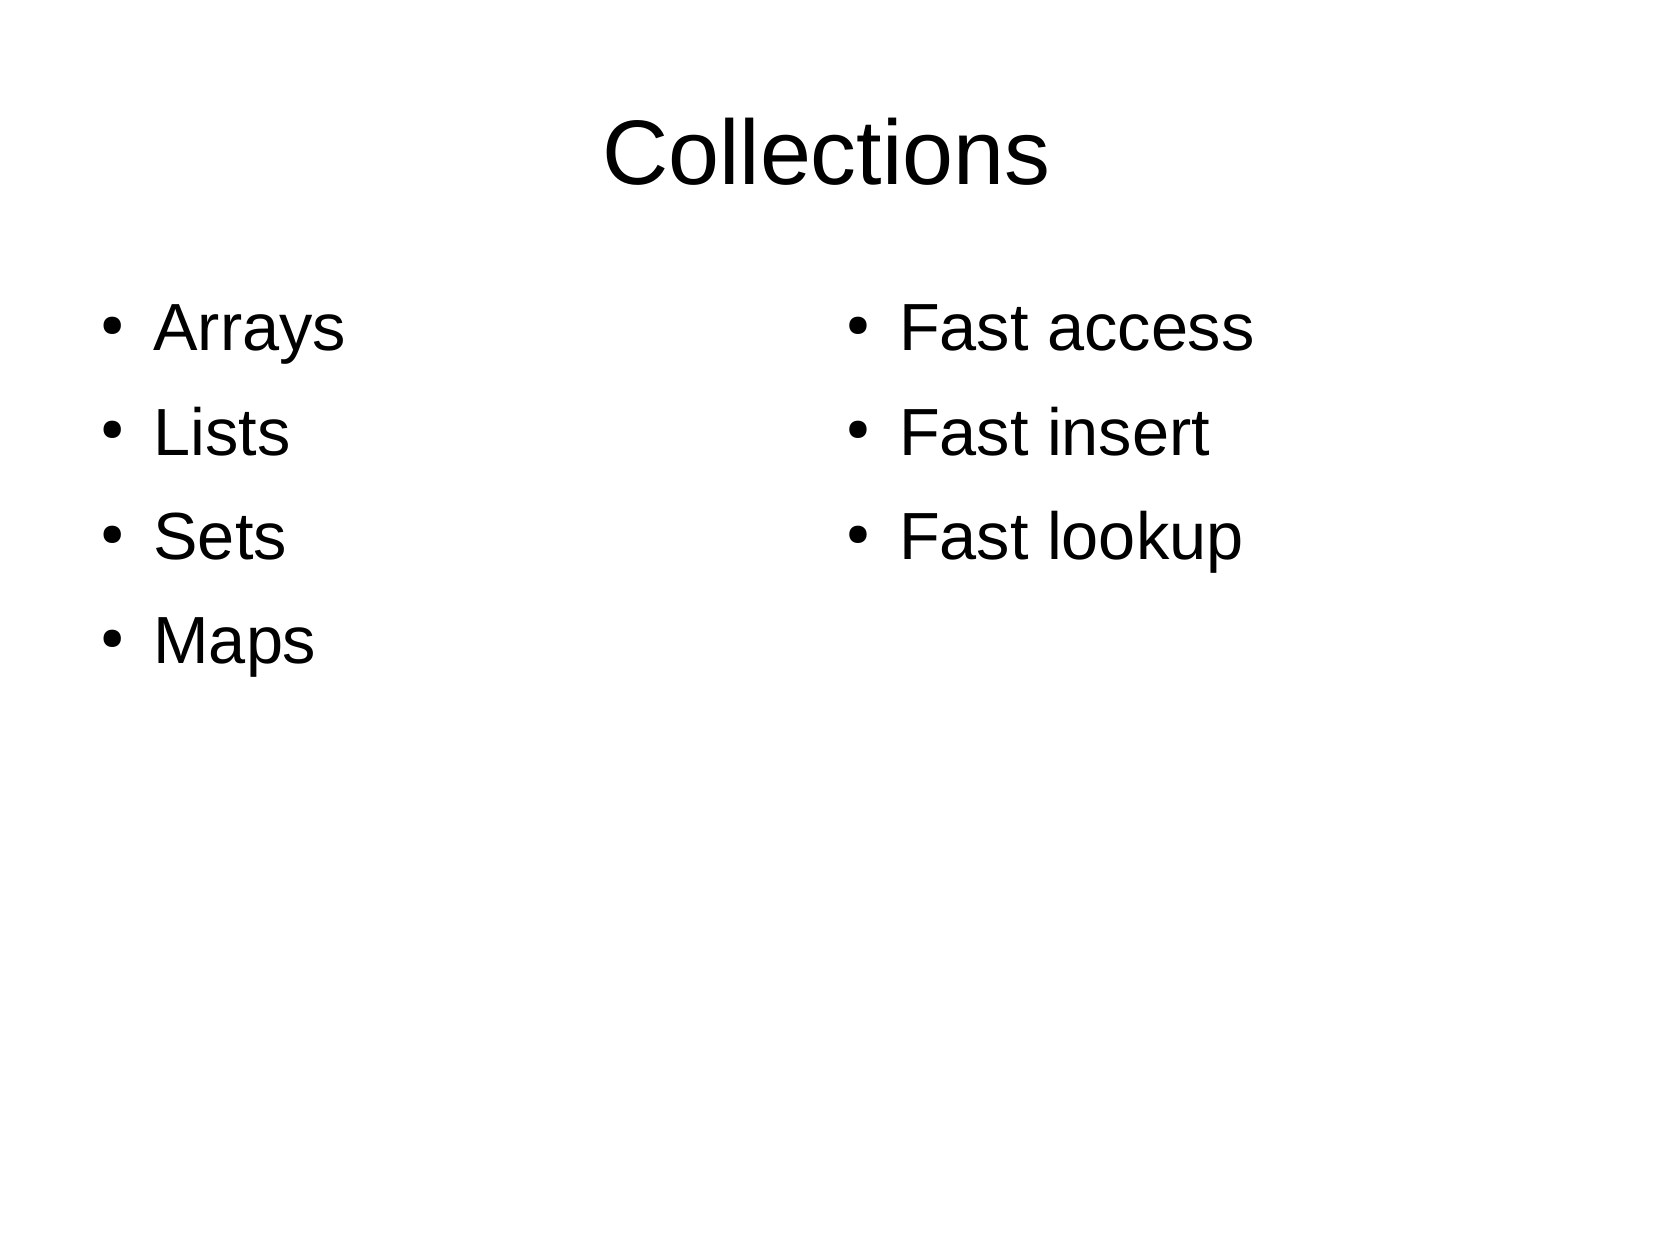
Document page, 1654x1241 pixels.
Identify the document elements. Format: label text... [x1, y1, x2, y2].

title Collections [82, 49, 1571, 257]
list Fast access Fast insert Fast lookup [828, 290, 1539, 1010]
list Arrays Lists Sets Maps [82, 290, 793, 1010]
